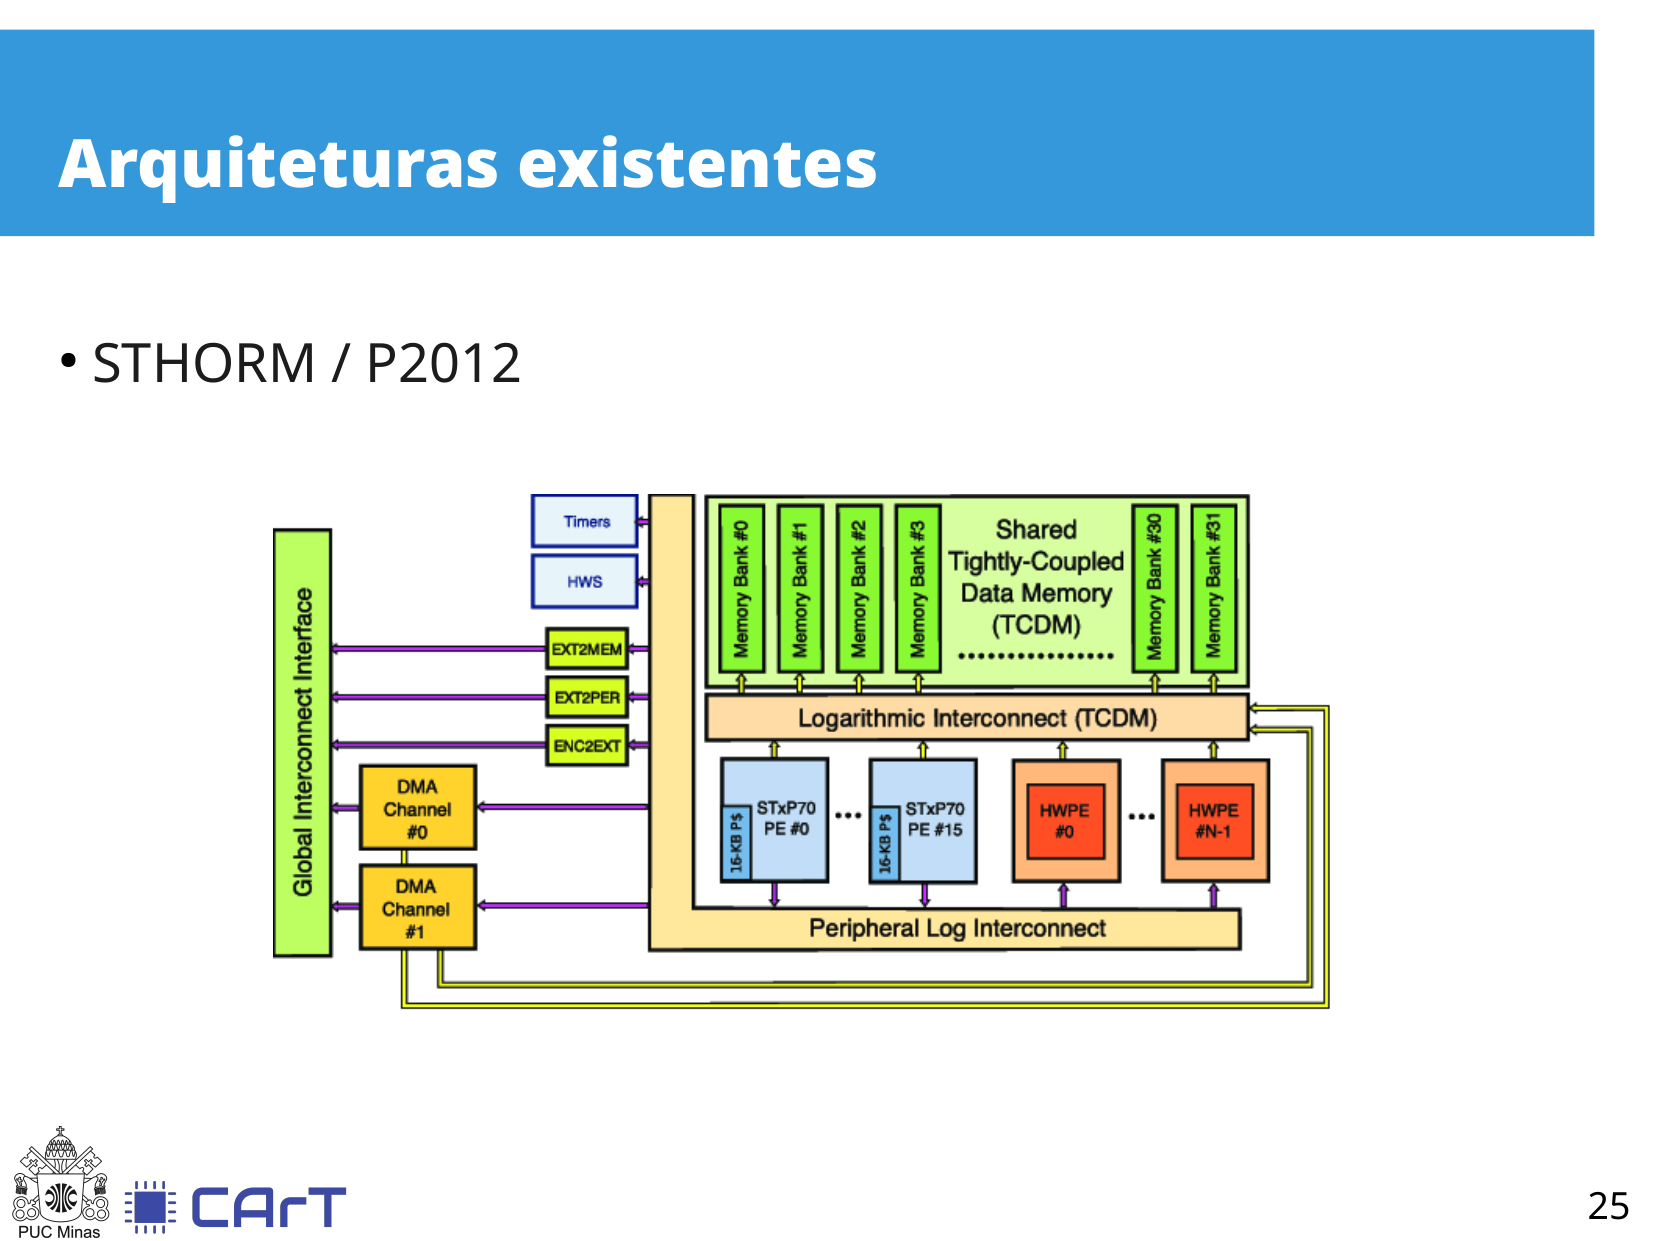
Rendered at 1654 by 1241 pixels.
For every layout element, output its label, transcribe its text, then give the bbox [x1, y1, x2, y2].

title Arquiteturas existentes [59, 59, 1595, 207]
picture [0, 1126, 119, 1241]
picture [124, 1181, 347, 1235]
picture [273, 494, 1380, 1089]
list STHORM / P2012 [59, 324, 1565, 1093]
